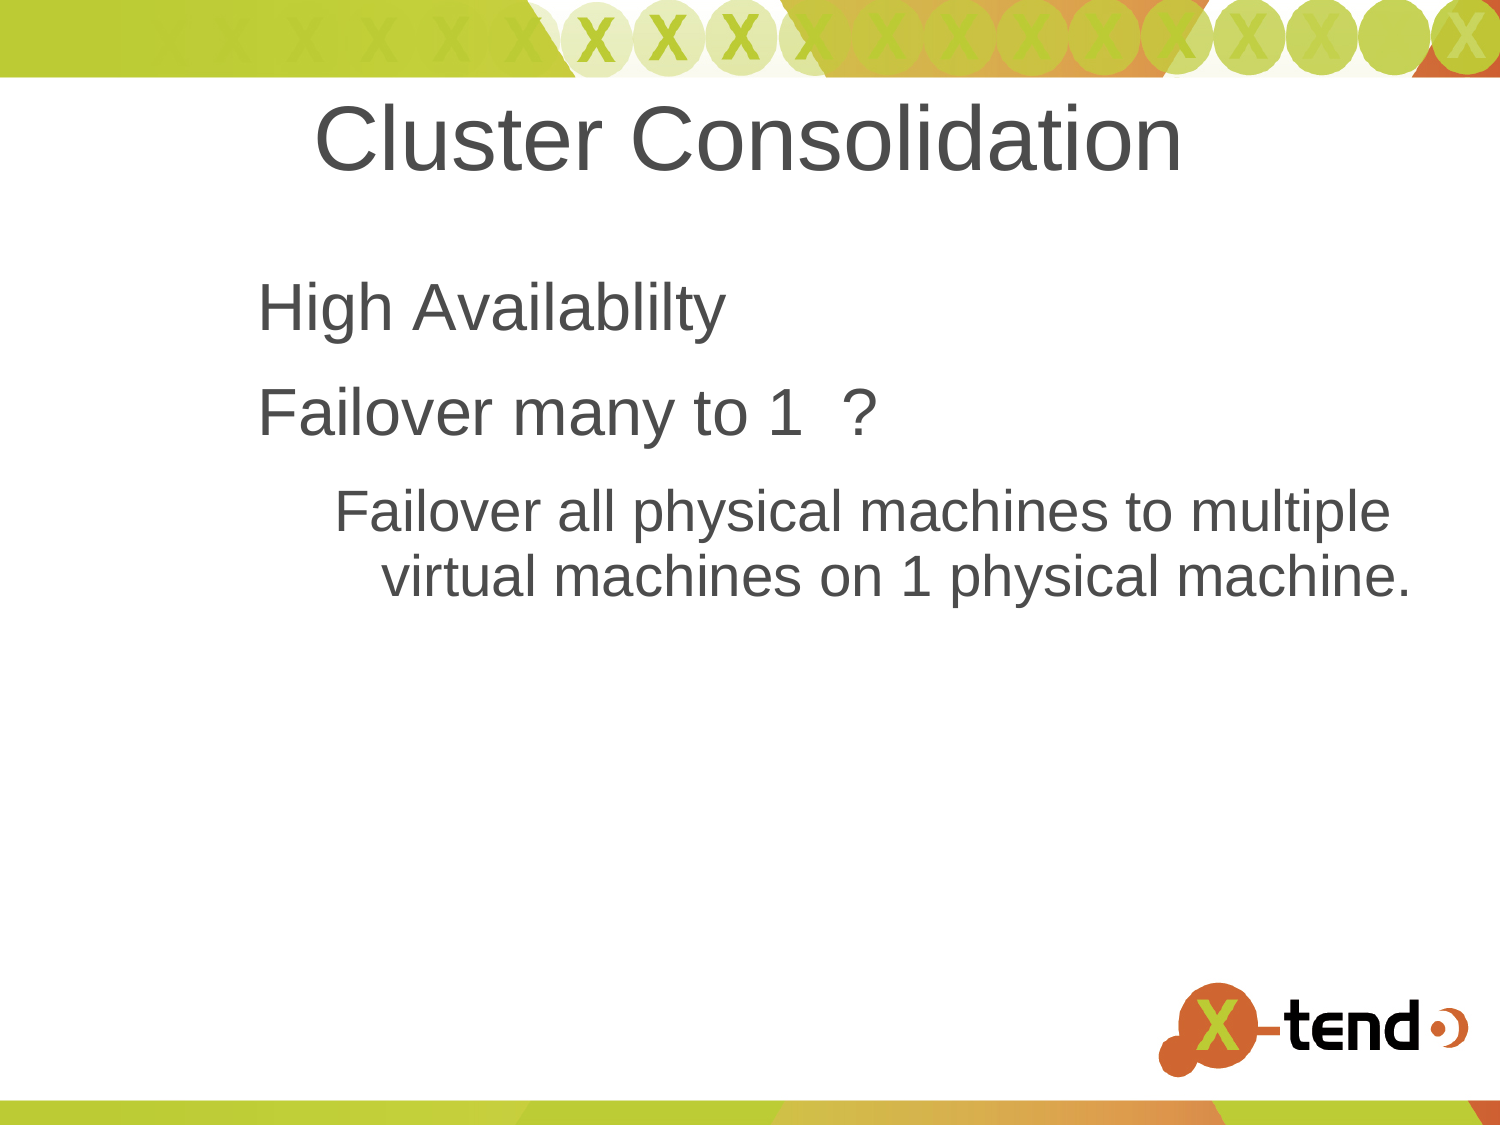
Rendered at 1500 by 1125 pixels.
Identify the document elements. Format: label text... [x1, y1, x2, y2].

title Cluster Consolidation [75, 45, 1426, 233]
list High Availablilty Failover many to 1 ? Failover all physical machines to multiple virtual machines on 1 physical machine. [225, 262, 1476, 1113]
picture [0, 0, 1500, 1125]
